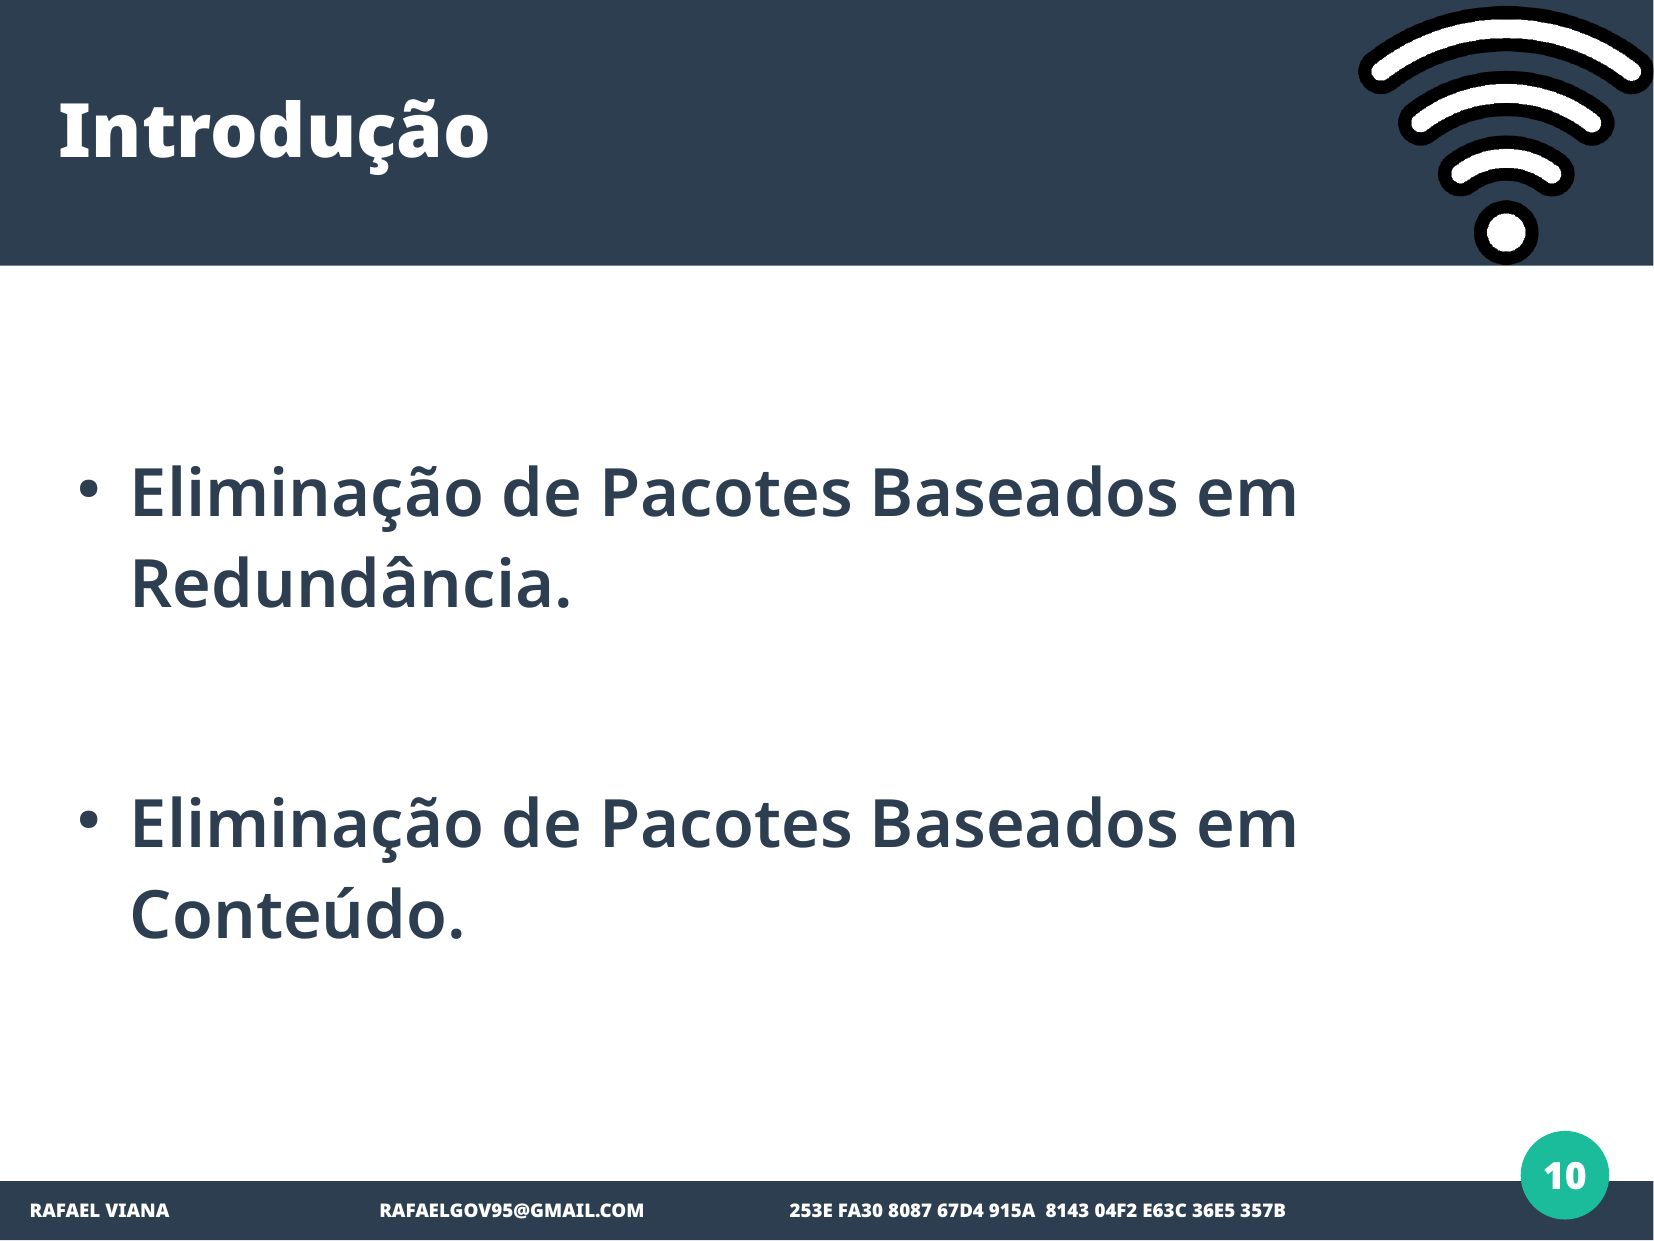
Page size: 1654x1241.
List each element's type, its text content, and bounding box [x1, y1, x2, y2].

title Introdução [59, 49, 1358, 207]
text_box RAFAEL VIANA RAFAELGOV95@GMAIL.COM 253E FA30 8087 67D4 915A 8143 04F2 E63C 36E5 357B [29, 1181, 1654, 1241]
list Eliminação de Pacotes Baseados em Redundância. Eliminação de Pacotes Baseados em Conteúdo. [59, 324, 1595, 1152]
picture [1358, 0, 1654, 283]
